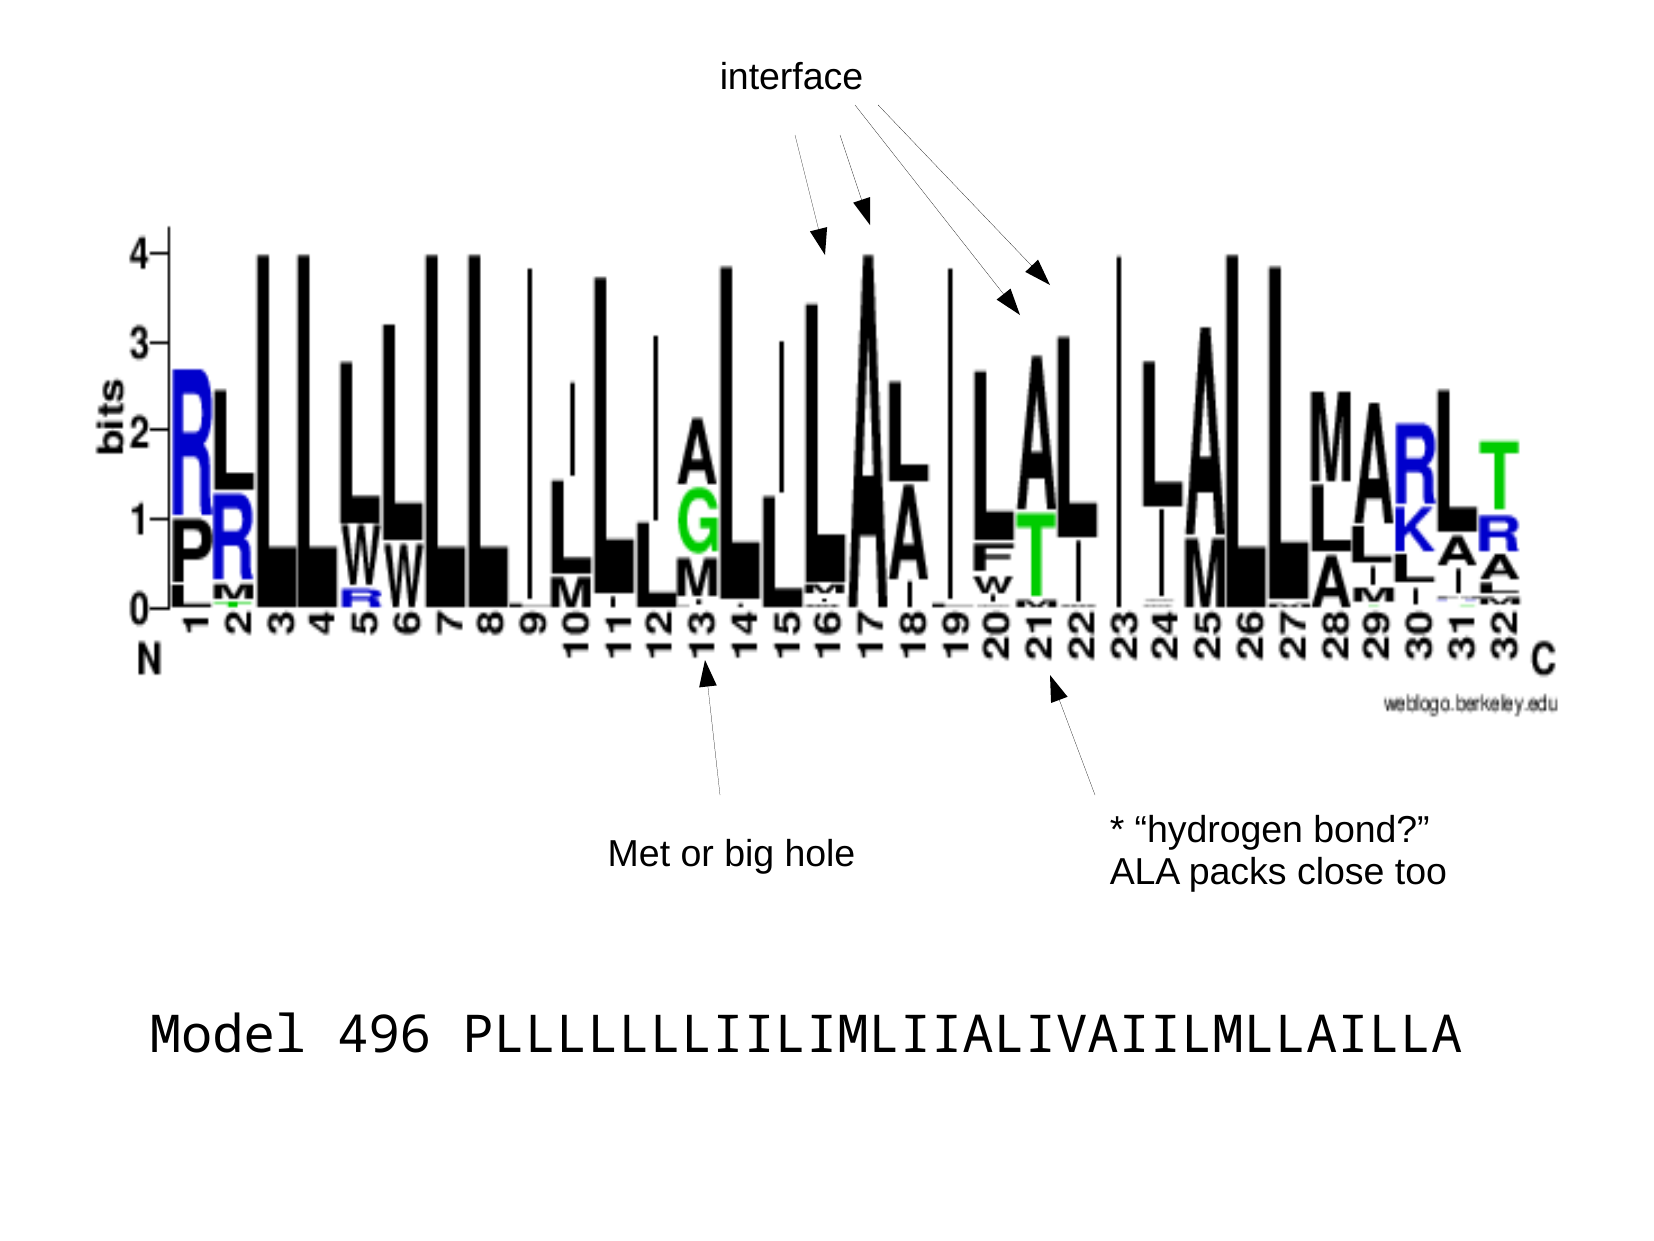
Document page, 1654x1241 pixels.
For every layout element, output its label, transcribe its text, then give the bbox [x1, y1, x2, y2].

picture [47, 194, 1576, 721]
text_box Model 496 PLLLLLLLIILIMLIIALIVAIILMLLAILLA [135, 990, 1310, 1075]
text_box * “hydrogen bond?” ALA packs close too [1095, 801, 1462, 901]
text_box Met or big hole [592, 825, 871, 882]
text_box interface [705, 48, 879, 106]
